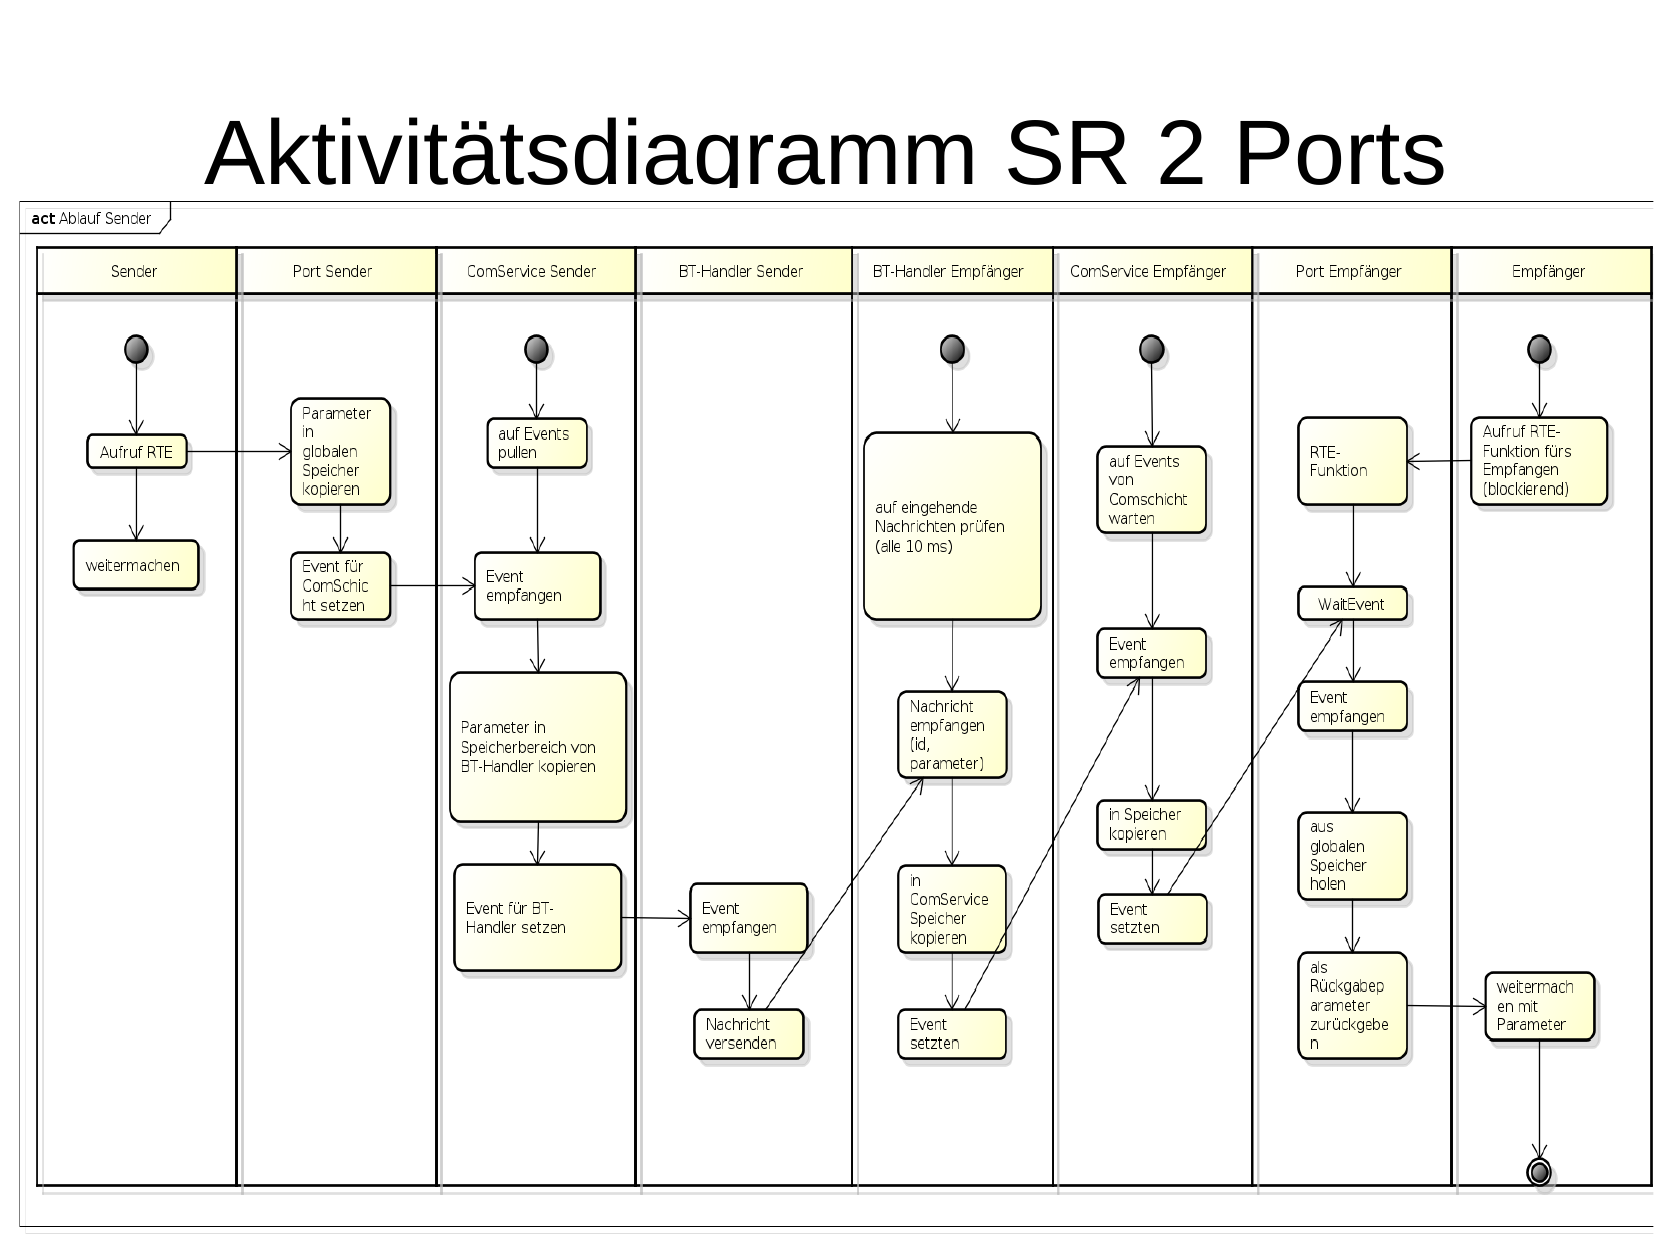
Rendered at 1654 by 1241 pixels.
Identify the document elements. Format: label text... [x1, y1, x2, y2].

picture [8, 188, 1654, 1241]
title Aktivitätsdiagramm SR 2 Ports [82, 49, 1571, 188]
